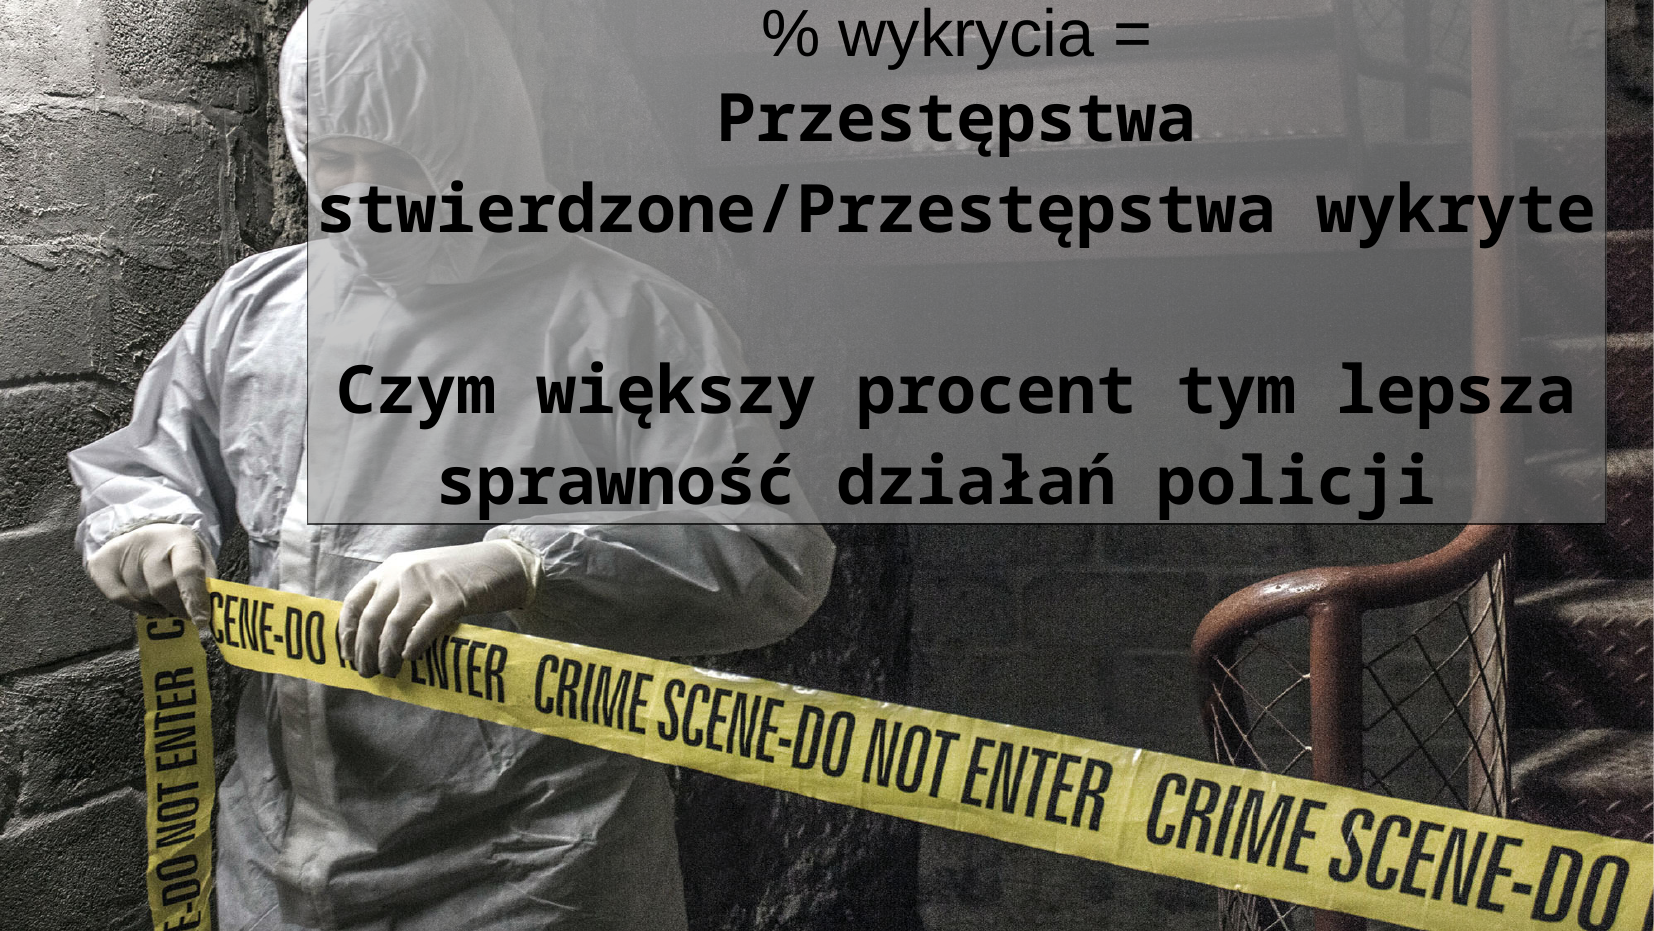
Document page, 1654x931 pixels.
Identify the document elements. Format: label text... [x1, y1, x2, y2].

subtitle % wykrycia = Przestępstwa stwierdzone/Przestępstwa wykryte Czym większy procent tym lepsza sprawność działań policji [307, 47, 1607, 473]
picture [0, 0, 1654, 931]
